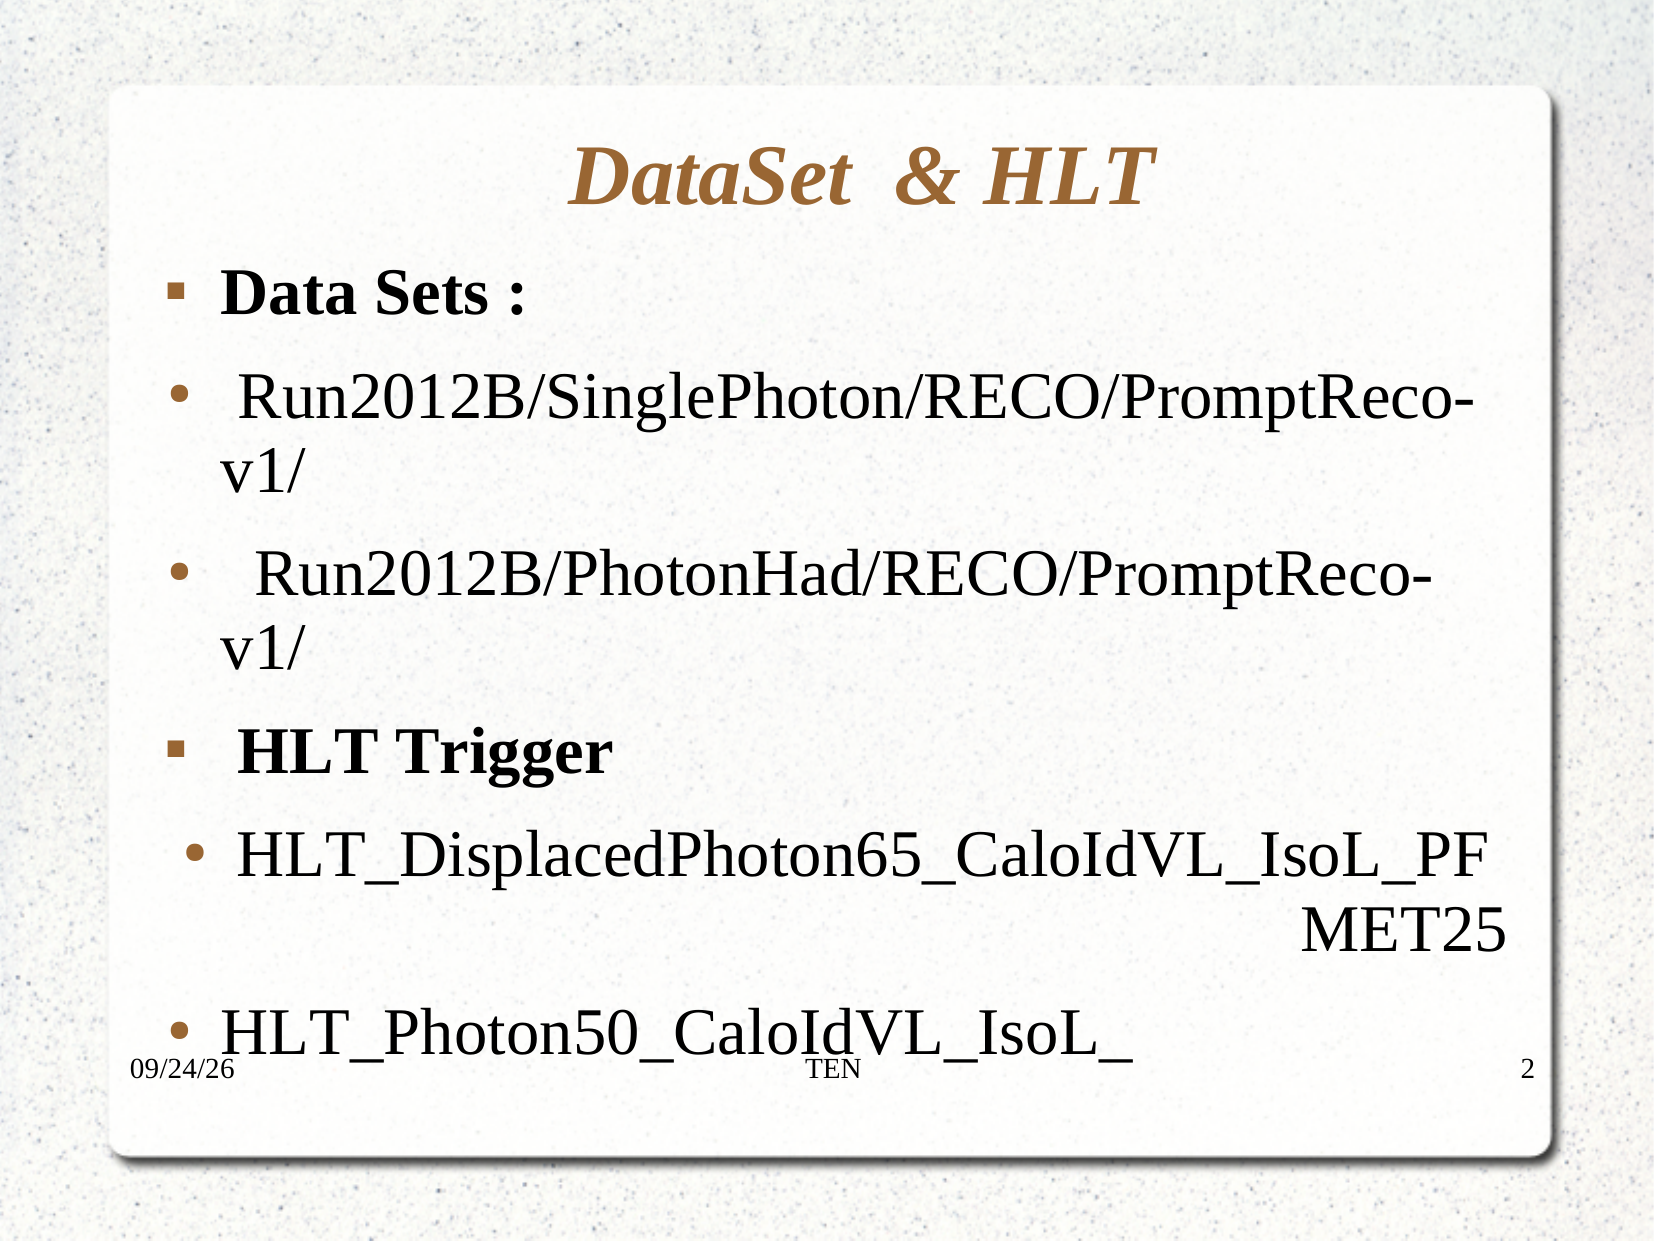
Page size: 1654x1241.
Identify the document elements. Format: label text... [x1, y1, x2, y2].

picture [0, 0, 1654, 1241]
title DataSet & HLT [300, 96, 1426, 255]
list Data Sets : Run2012B/SinglePhoton/RECO/PromptReco-v1/ Run2012B/PhotonHad/RECO/PromptReco-v1/ HLT Trigger HLT_DisplacedPhoton65_CaloIdVL_IsoL_PF MET25 HLT_Photon50_CaloIdVL_IsoL_ [150, 255, 1509, 1126]
